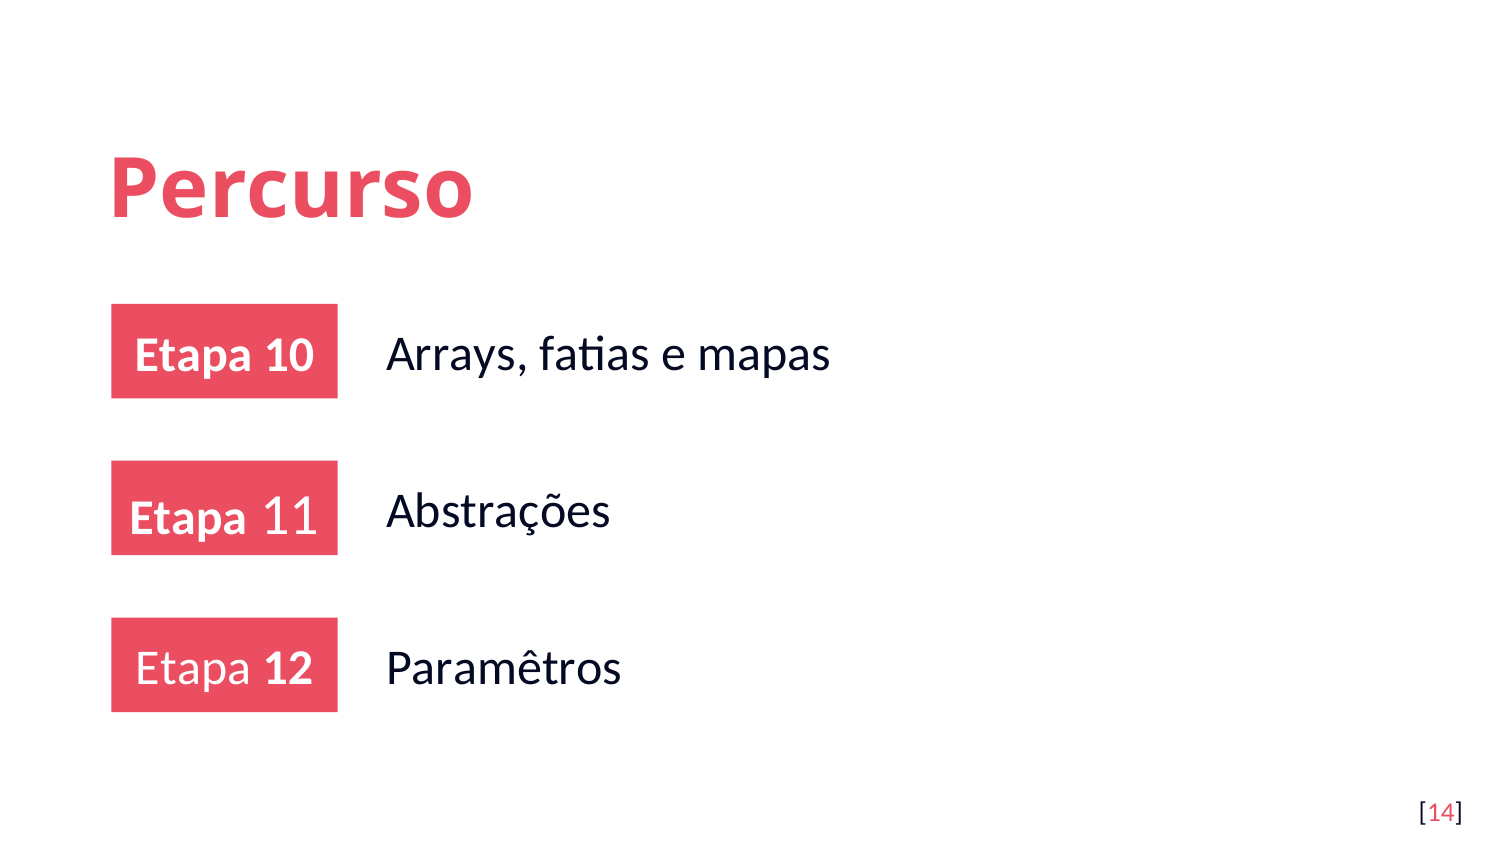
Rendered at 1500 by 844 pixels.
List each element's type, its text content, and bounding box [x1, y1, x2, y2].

text_box Etapa 11 [111, 460, 338, 556]
text_box Abstrações [371, 470, 1384, 546]
slide_number [14] [1403, 779, 1494, 844]
text_box Etapa 12 [111, 617, 338, 713]
text_box Percurso [92, 104, 1309, 243]
text_box Arrays, fatias e mapas [371, 313, 1384, 389]
text_box Etapa 10 [111, 303, 338, 399]
text_box Paramêtros [371, 627, 1384, 703]
